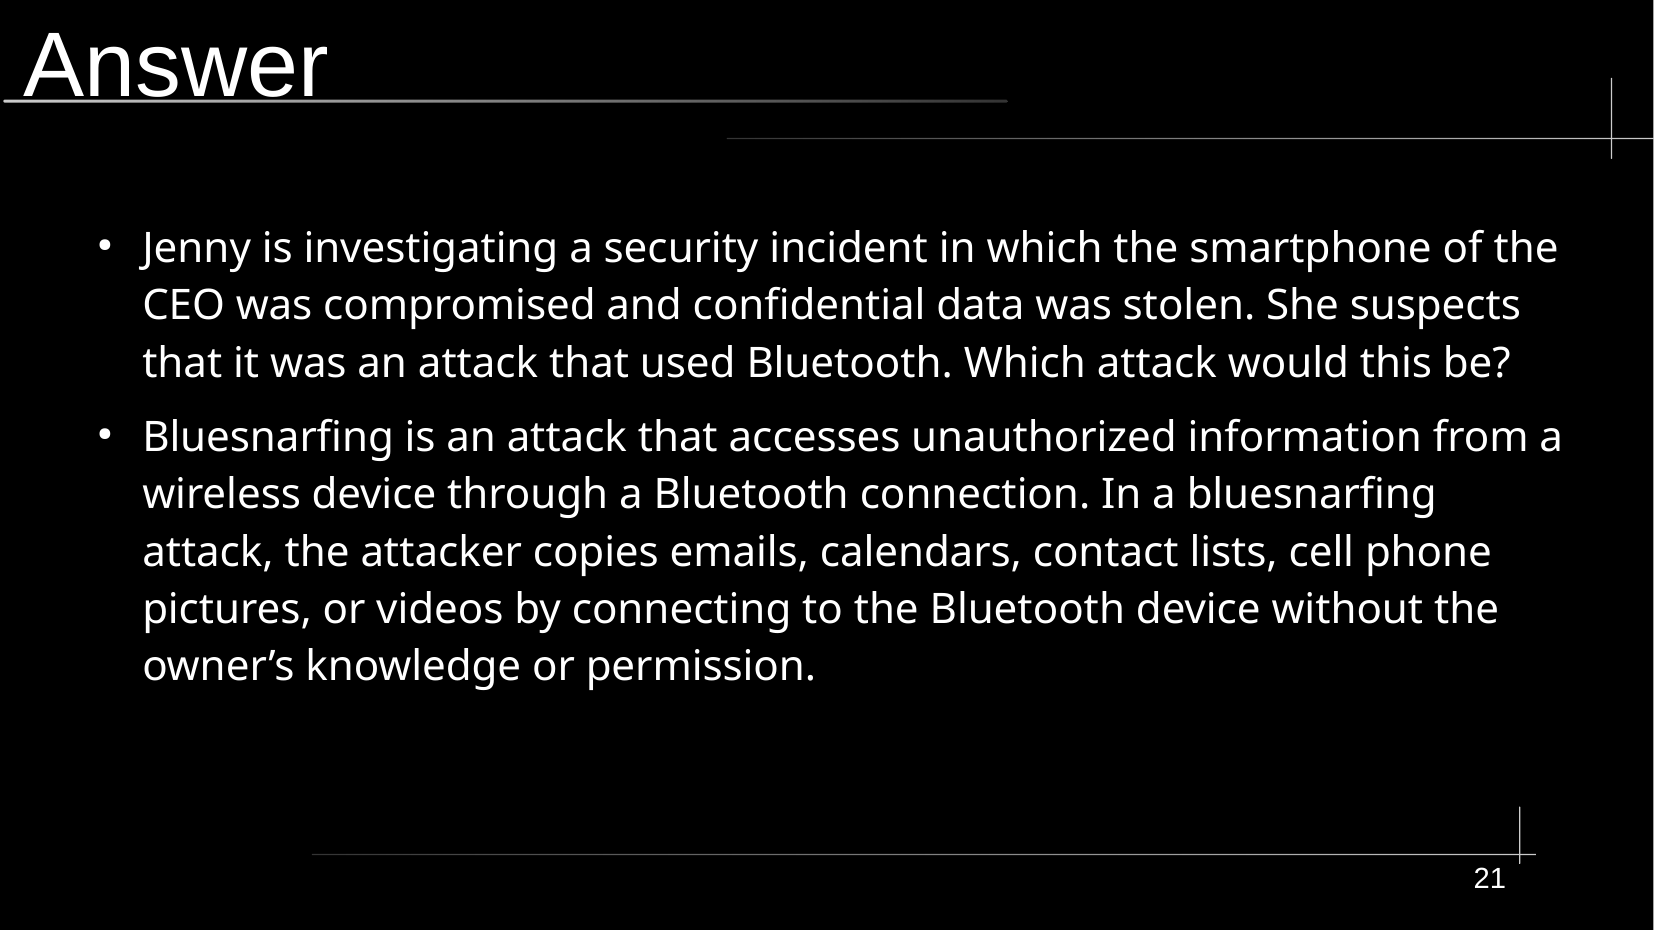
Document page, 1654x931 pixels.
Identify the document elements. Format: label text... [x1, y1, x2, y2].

list Jenny is investigating a security incident in which the smartphone of the CEO was compromised and confidential data was stolen. She suspects that it was an attack that used Bluetooth. Which attack would this be? Bluesnarfing is an attack that accesses unauthorized information from a wireless device through a Bluetooth connection. In a bluesnarfing attack, the attacker copies emails, calendars, contact lists, cell phone pictures, or videos by connecting to the Bluetooth device without the owner’s knowledge or permission. [82, 217, 1571, 758]
title Answer [23, 11, 1589, 119]
